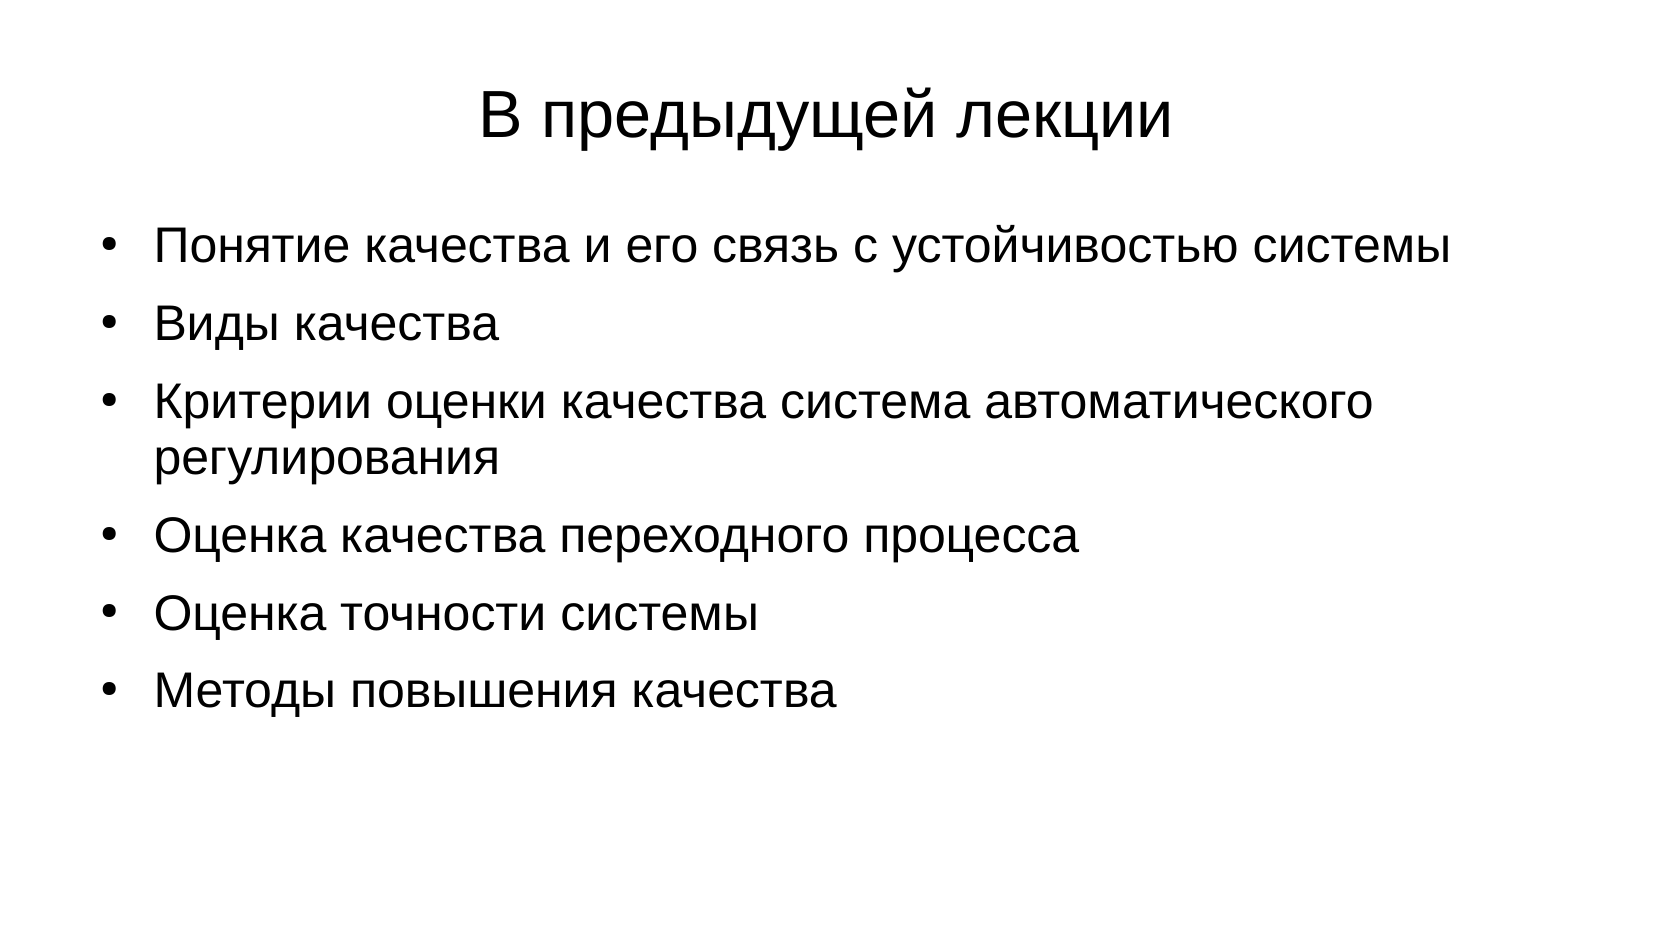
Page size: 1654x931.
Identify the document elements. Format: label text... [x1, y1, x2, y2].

list Понятие качества и его связь с устойчивостью системы Виды качества Критерии оценки качества система автоматического регулирования Оценка качества переходного процесса Оценка точности системы Методы повышения качества [82, 217, 1571, 758]
title В предыдущей лекции [82, 37, 1571, 193]
